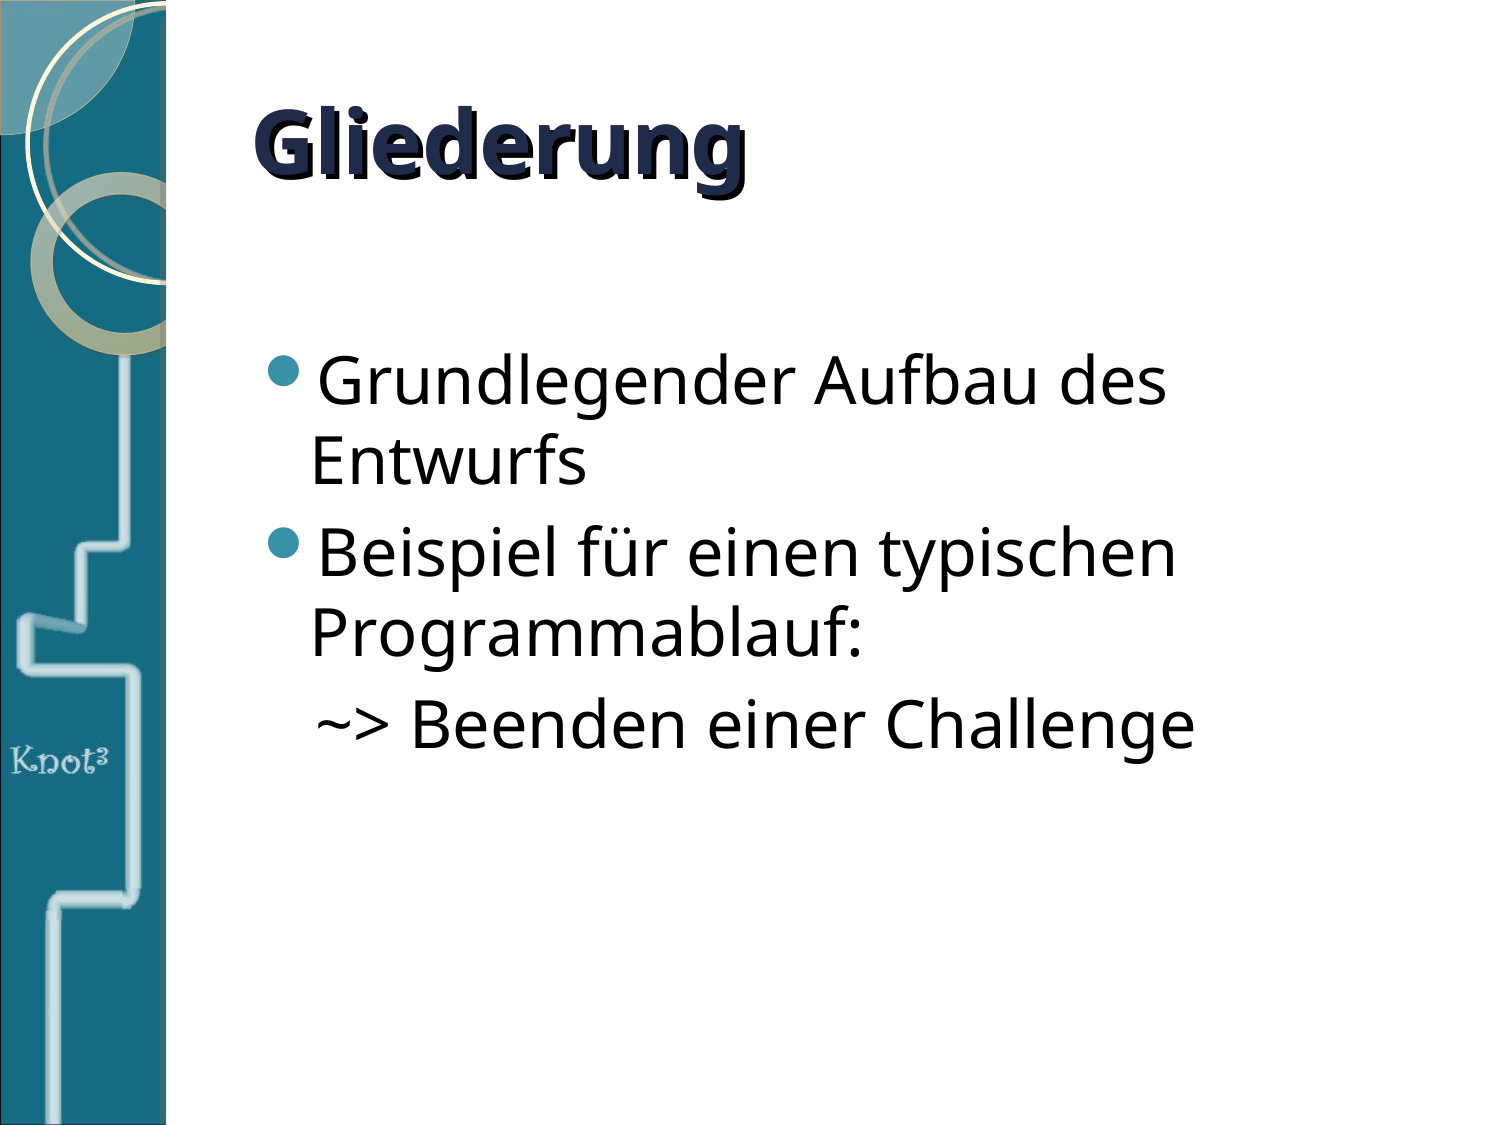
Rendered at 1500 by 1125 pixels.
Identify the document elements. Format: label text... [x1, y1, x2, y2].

title Gliederung [235, 45, 1466, 233]
picture [0, 11, 166, 1125]
list Grundlegender Aufbau des Entwurfs Beispiel für einen typischen Programmablauf: ~> Beenden einer Challenge [235, 237, 1466, 1026]
picture [136, 0, 166, 4]
